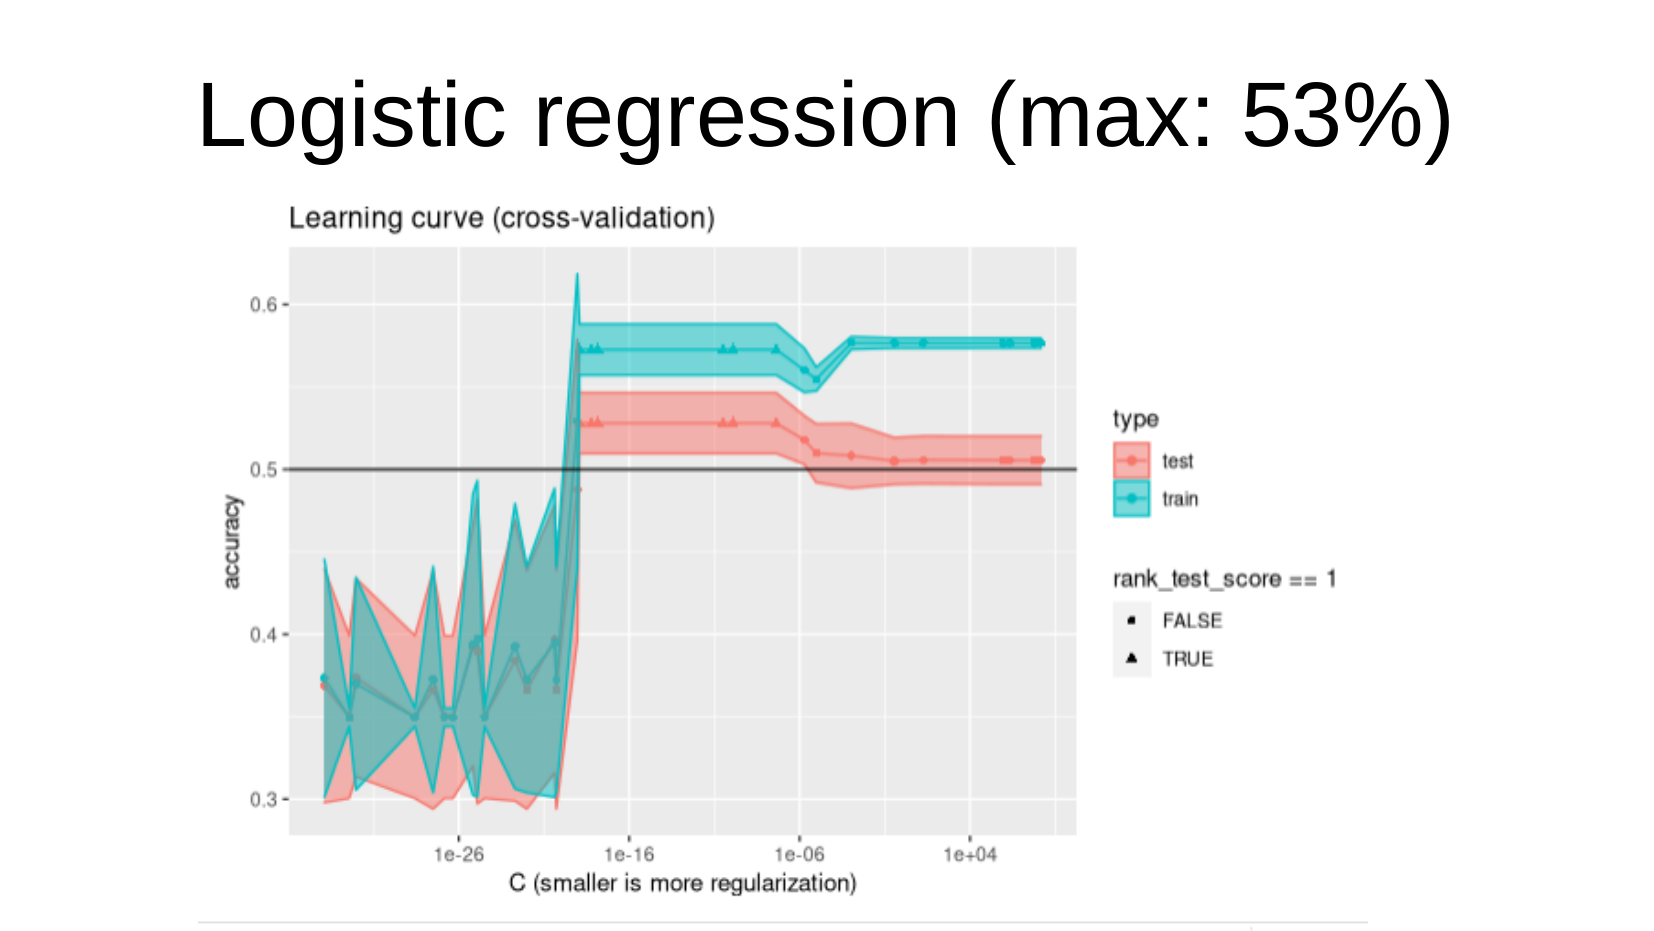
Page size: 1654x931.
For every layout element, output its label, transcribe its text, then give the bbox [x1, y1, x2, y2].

title Logistic regression (max: 53%) [82, 37, 1571, 193]
picture [198, 196, 1368, 931]
